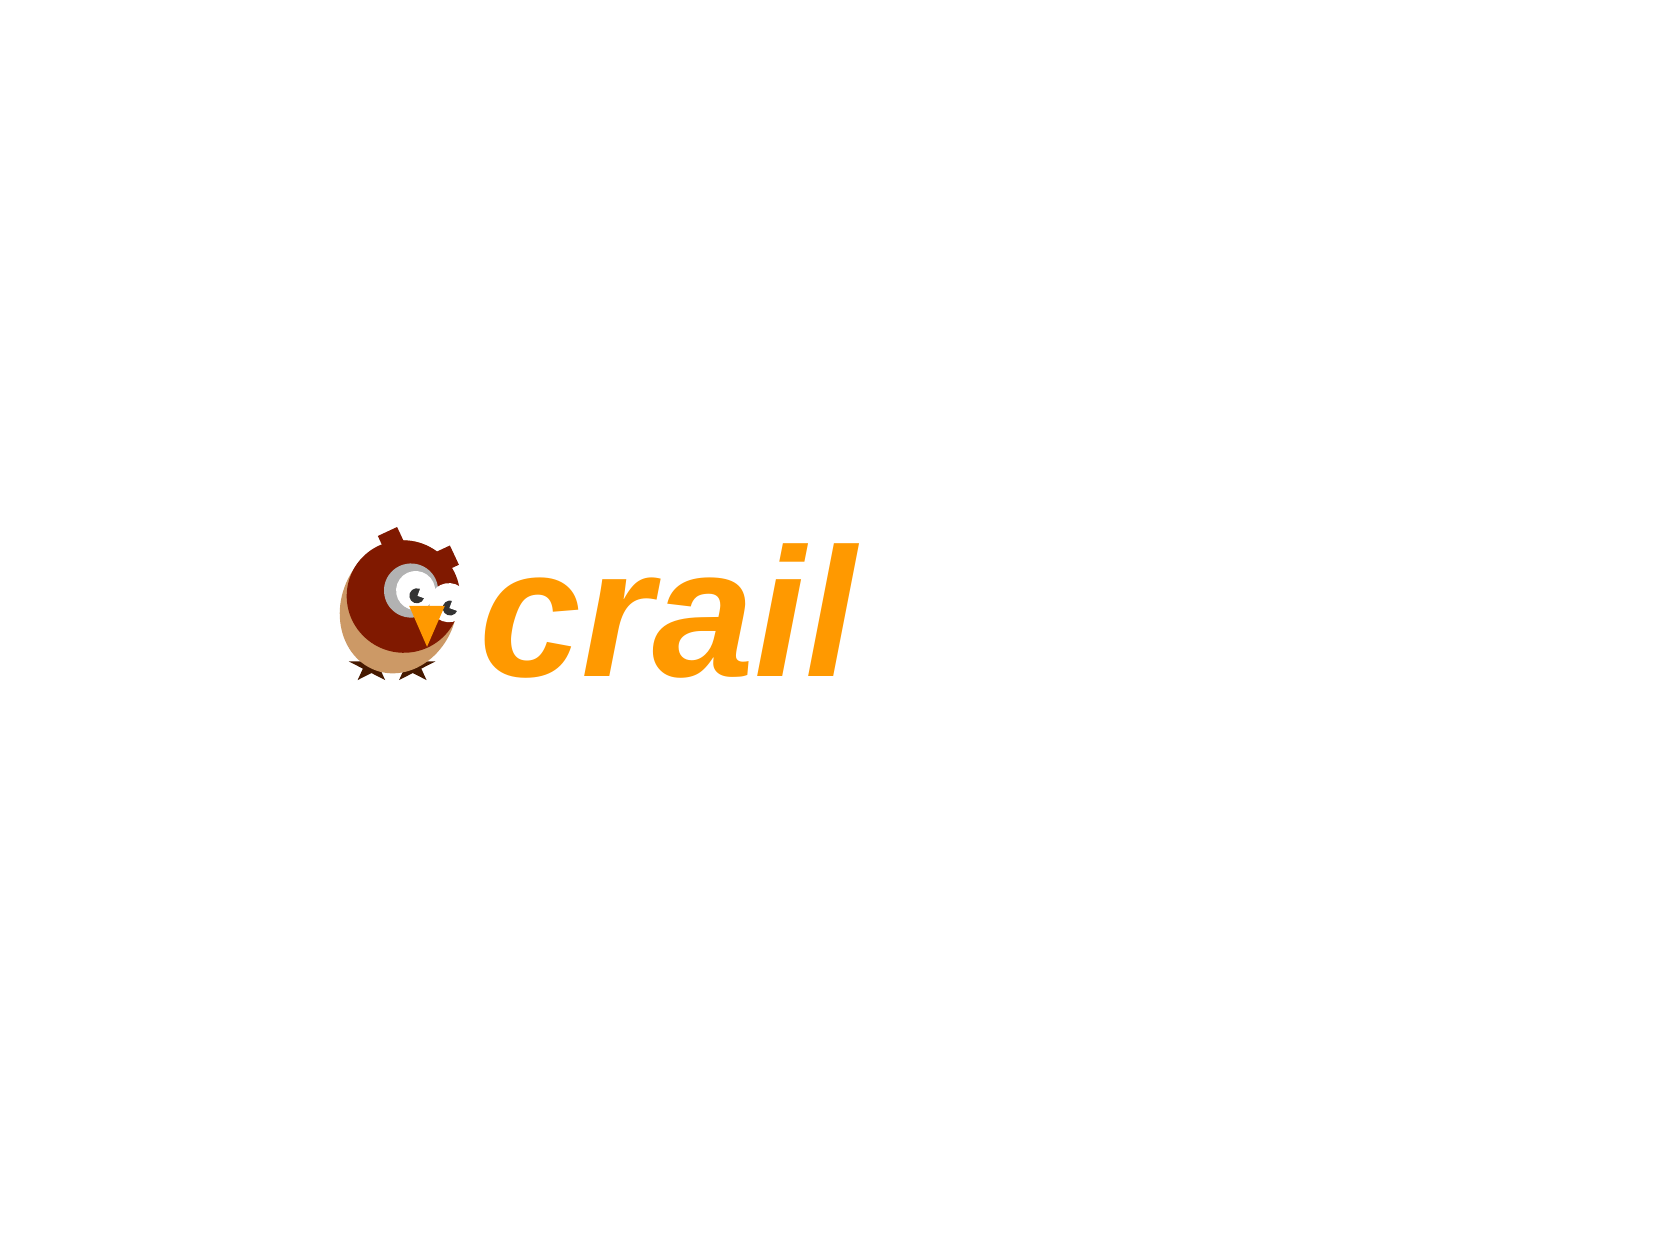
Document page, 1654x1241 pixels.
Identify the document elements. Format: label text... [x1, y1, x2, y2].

text_box [339, 527, 469, 681]
text_box crail [465, 510, 954, 716]
